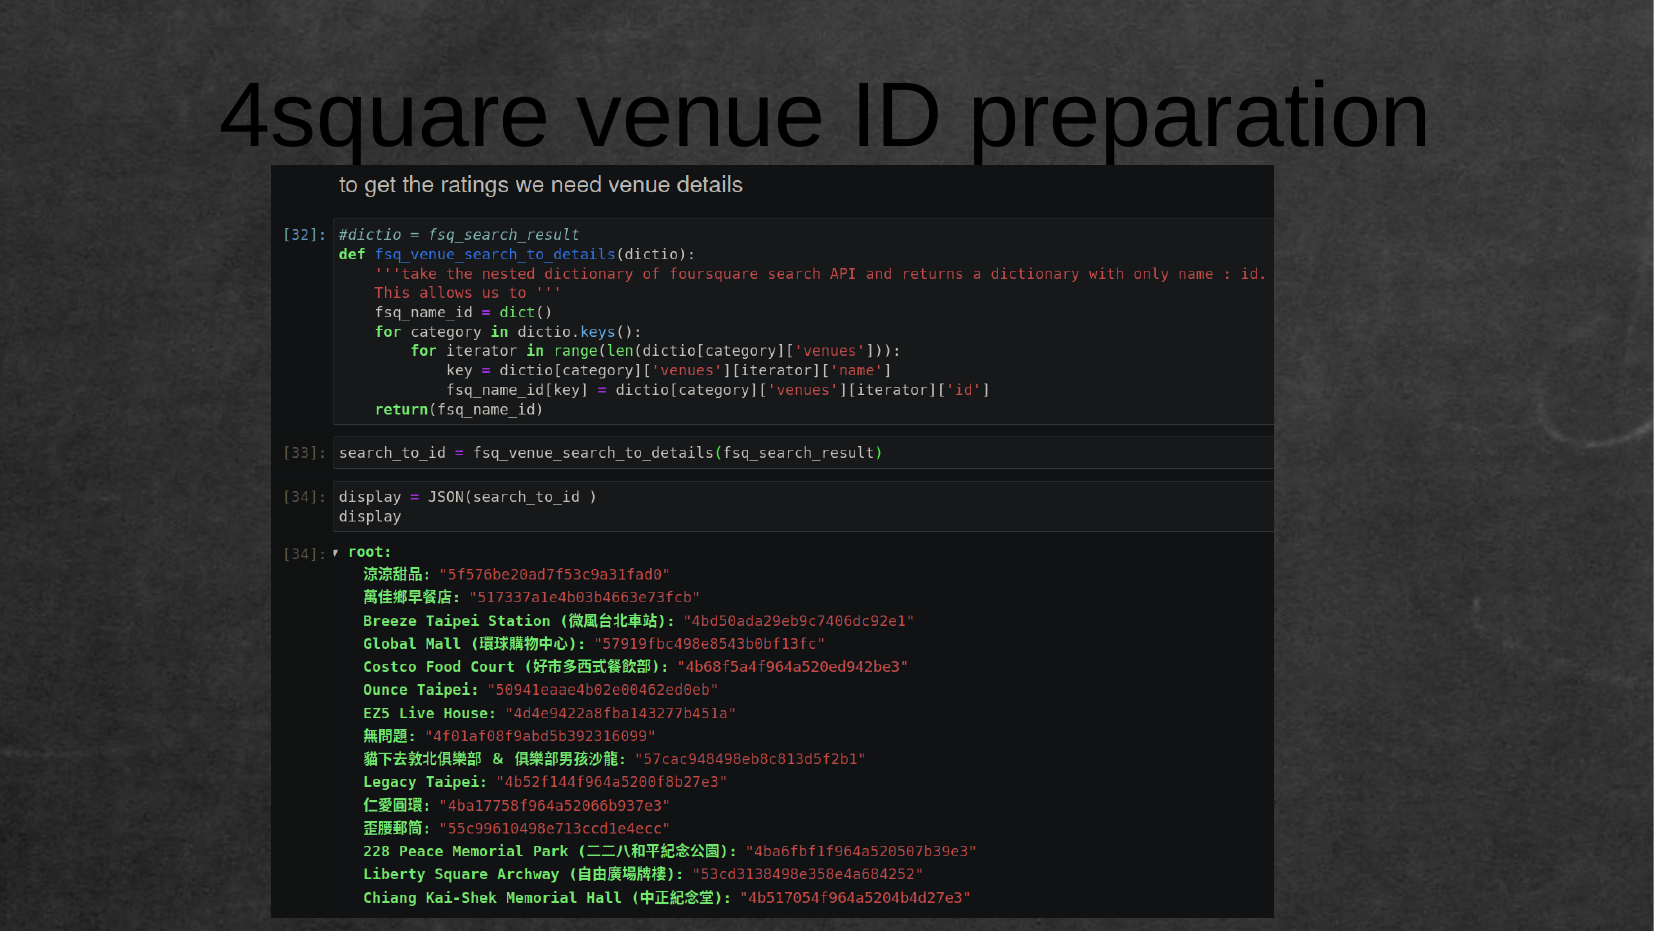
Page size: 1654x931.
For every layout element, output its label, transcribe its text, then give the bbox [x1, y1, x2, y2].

picture [0, 0, 1654, 931]
title 4square venue ID preparation [82, 37, 1571, 193]
